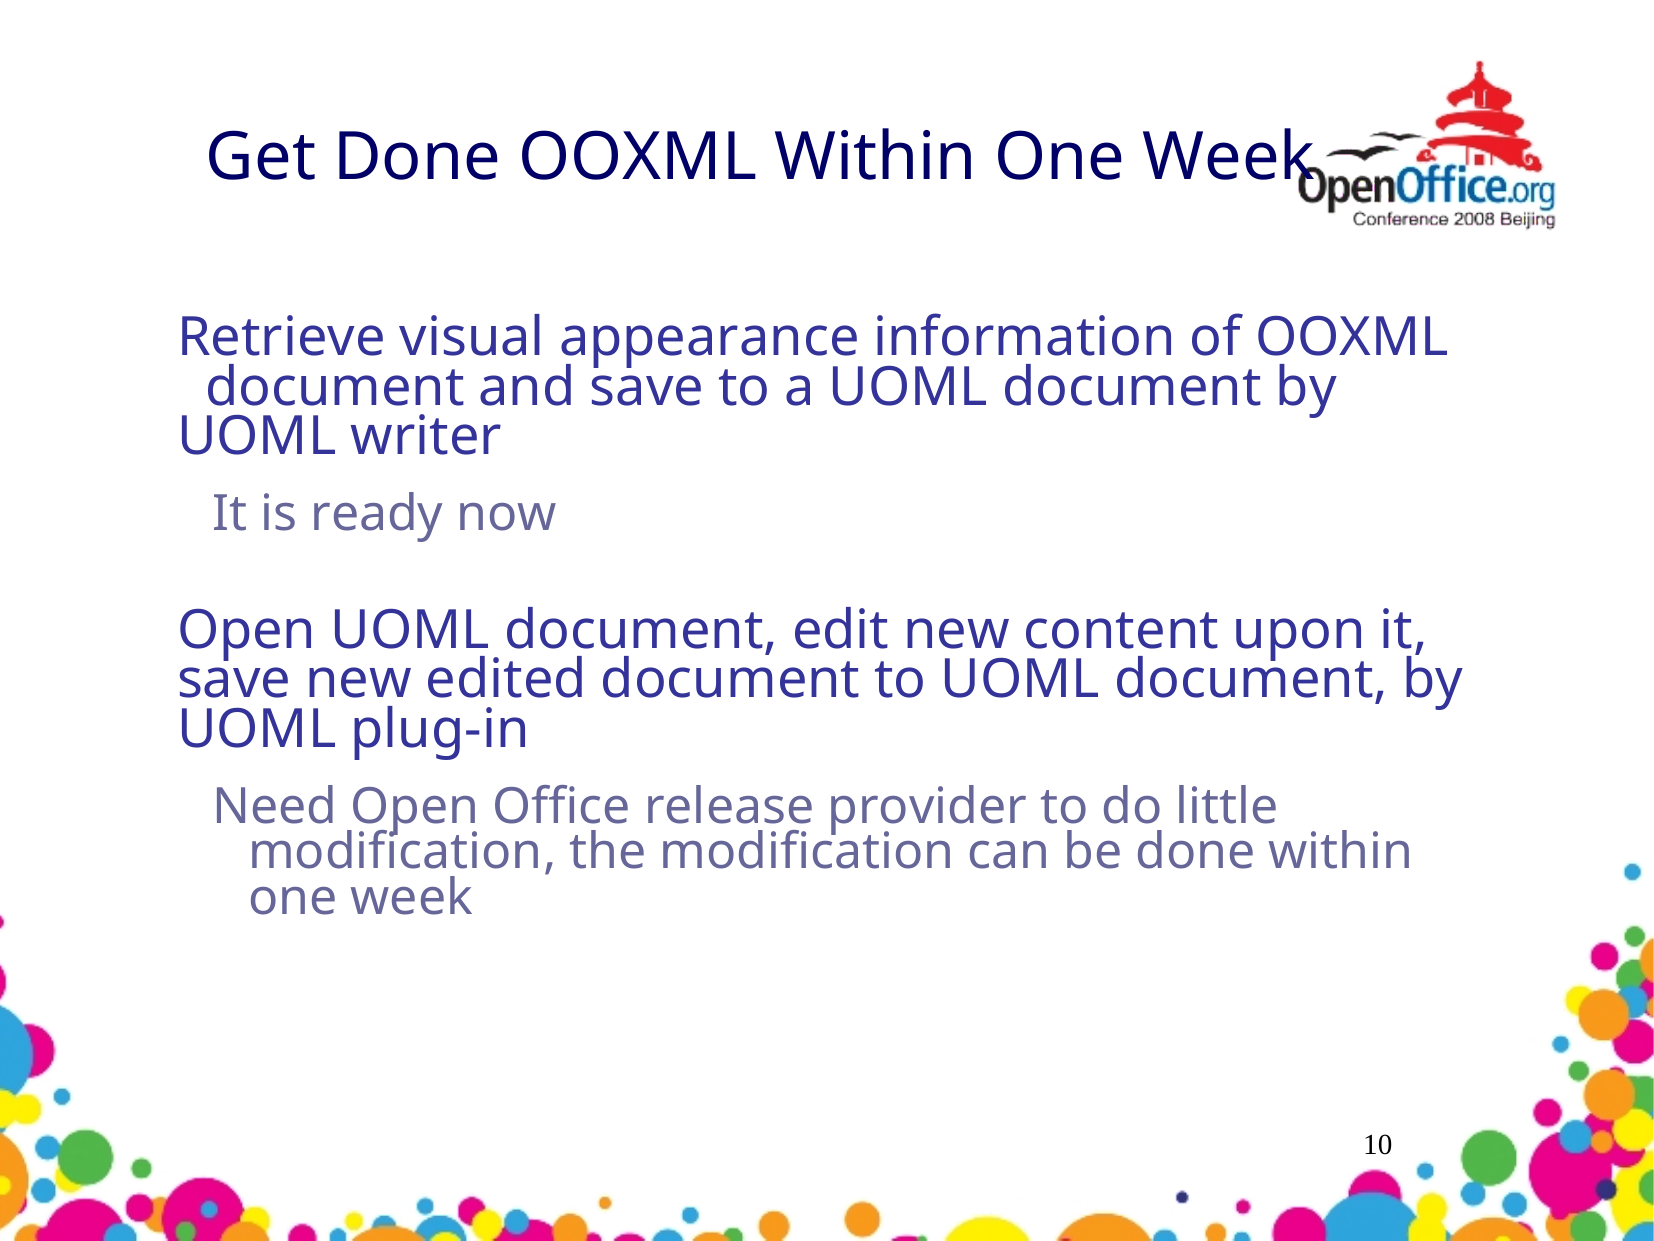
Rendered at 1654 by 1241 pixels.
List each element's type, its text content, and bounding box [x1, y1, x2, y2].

picture [0, 810, 1654, 1241]
text_box Retrieve visual appearance information of OOXML document and save to a UOML document by UOML writer It is ready now Open UOML document, edit new content upon it, save new edited document to UOML document, by UOML plug-in Need Open Office release provider to do little modification, the modification can be done within one week [177, 316, 1477, 1123]
picture [1285, 51, 1570, 250]
title Get Done OOXML Within One Week [94, 112, 1393, 197]
